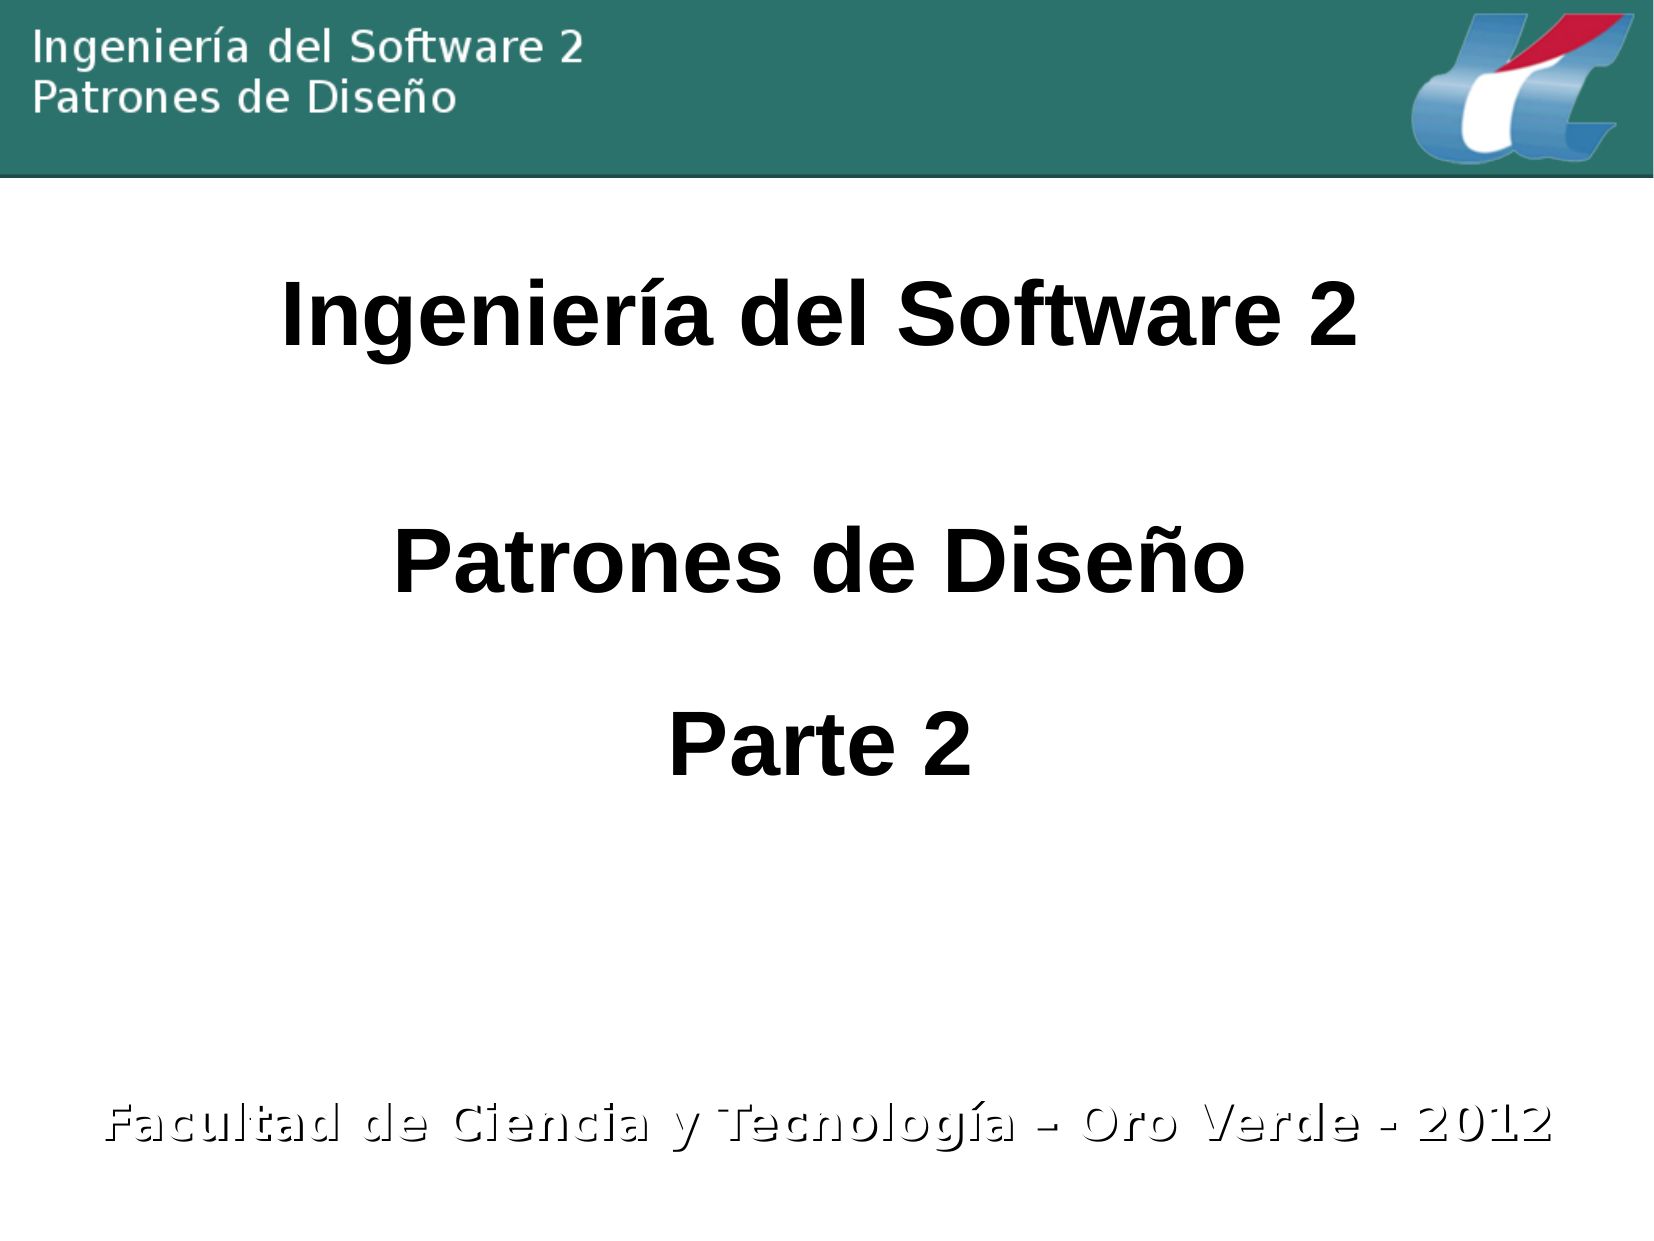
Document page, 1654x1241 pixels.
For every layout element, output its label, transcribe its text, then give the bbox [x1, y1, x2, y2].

text_box Patrones de Diseño [82, 501, 1560, 620]
text_box Ingeniería del Software 2 [82, 254, 1560, 373]
text_box Facultad de Ciencia y Tecnología – Oro Verde - 2012 [29, 1085, 1625, 1159]
picture [0, 0, 1654, 178]
text_box Parte 2 [82, 685, 1560, 803]
